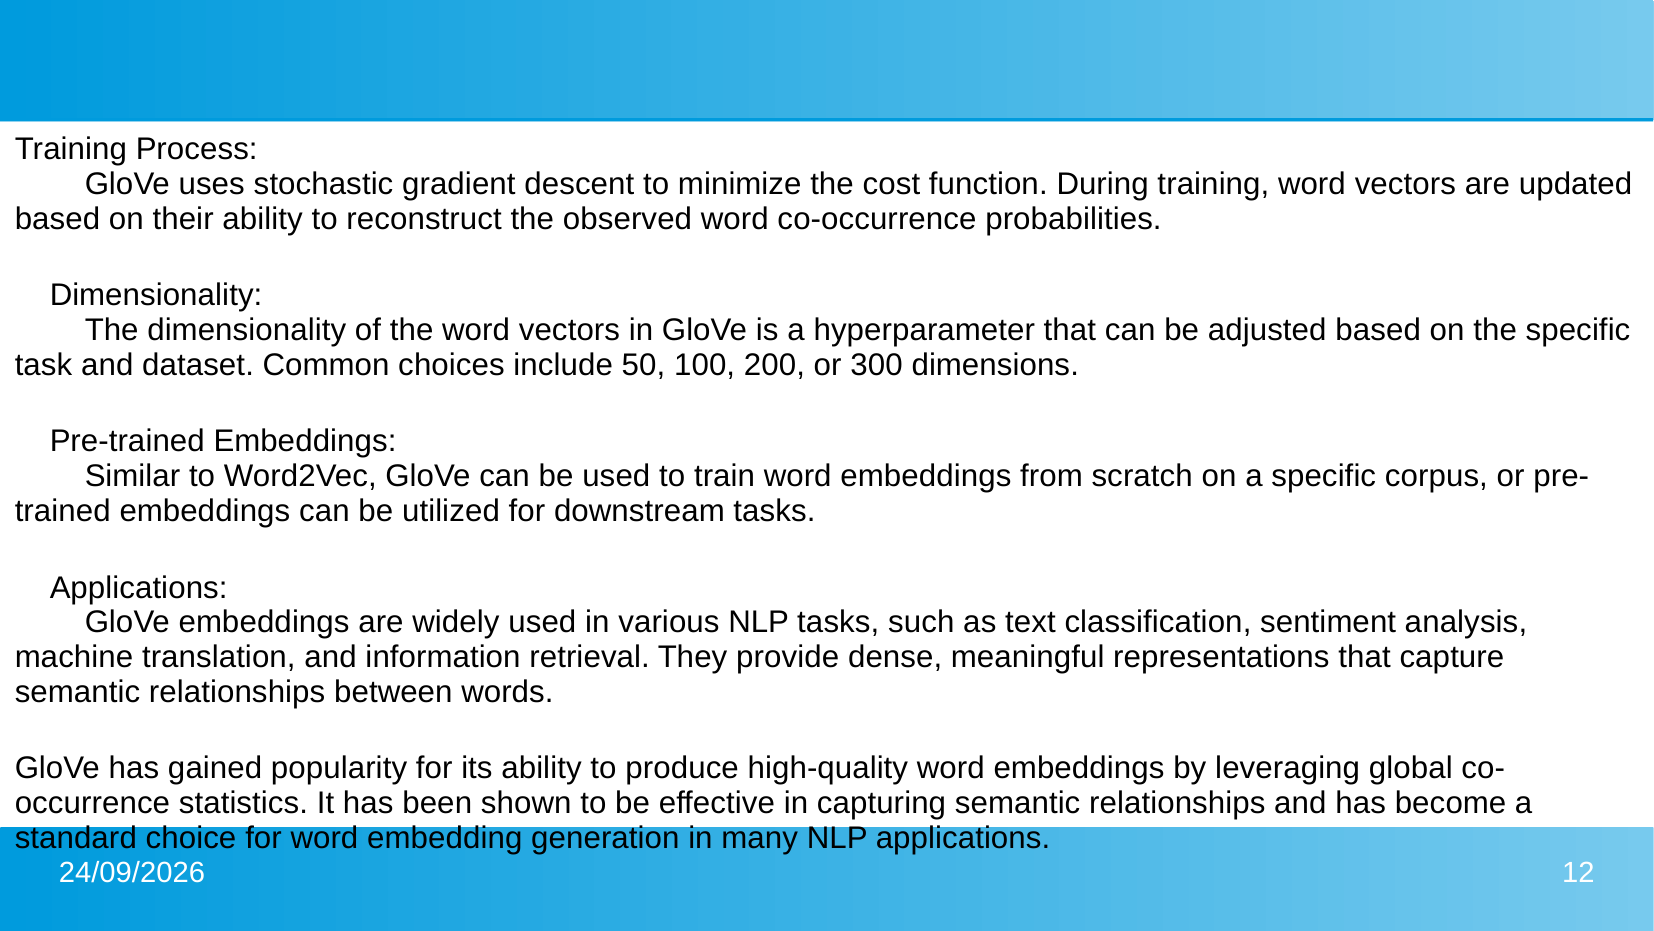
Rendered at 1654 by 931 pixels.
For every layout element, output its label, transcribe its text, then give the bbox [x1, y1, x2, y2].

text_box Training Process: GloVe uses stochastic gradient descent to minimize the cost function. During training, word vectors are updated based on their ability to reconstruct the observed word co-occurrence probabilities. Dimensionality: The dimensionality of the word vectors in GloVe is a hyperparameter that can be adjusted based on the specific task and dataset. Common choices include 50, 100, 200, or 300 dimensions. Pre-trained Embeddings: Similar to Word2Vec, GloVe can be used to train word embeddings from scratch on a specific corpus, or pre-trained embeddings can be utilized for downstream tasks. Applications: GloVe embeddings are widely used in various NLP tasks, such as text classification, sentiment analysis, machine translation, and information retrieval. They provide dense, meaningful representations that capture semantic relationships between words. GloVe has gained popularity for its ability to produce high-quality word embeddings by leveraging global co-occurrence statistics. It has been shown to be effective in capturing semantic relationships and has become a standard choice for word embedding generation in many NLP applications. [0, 124, 1654, 863]
